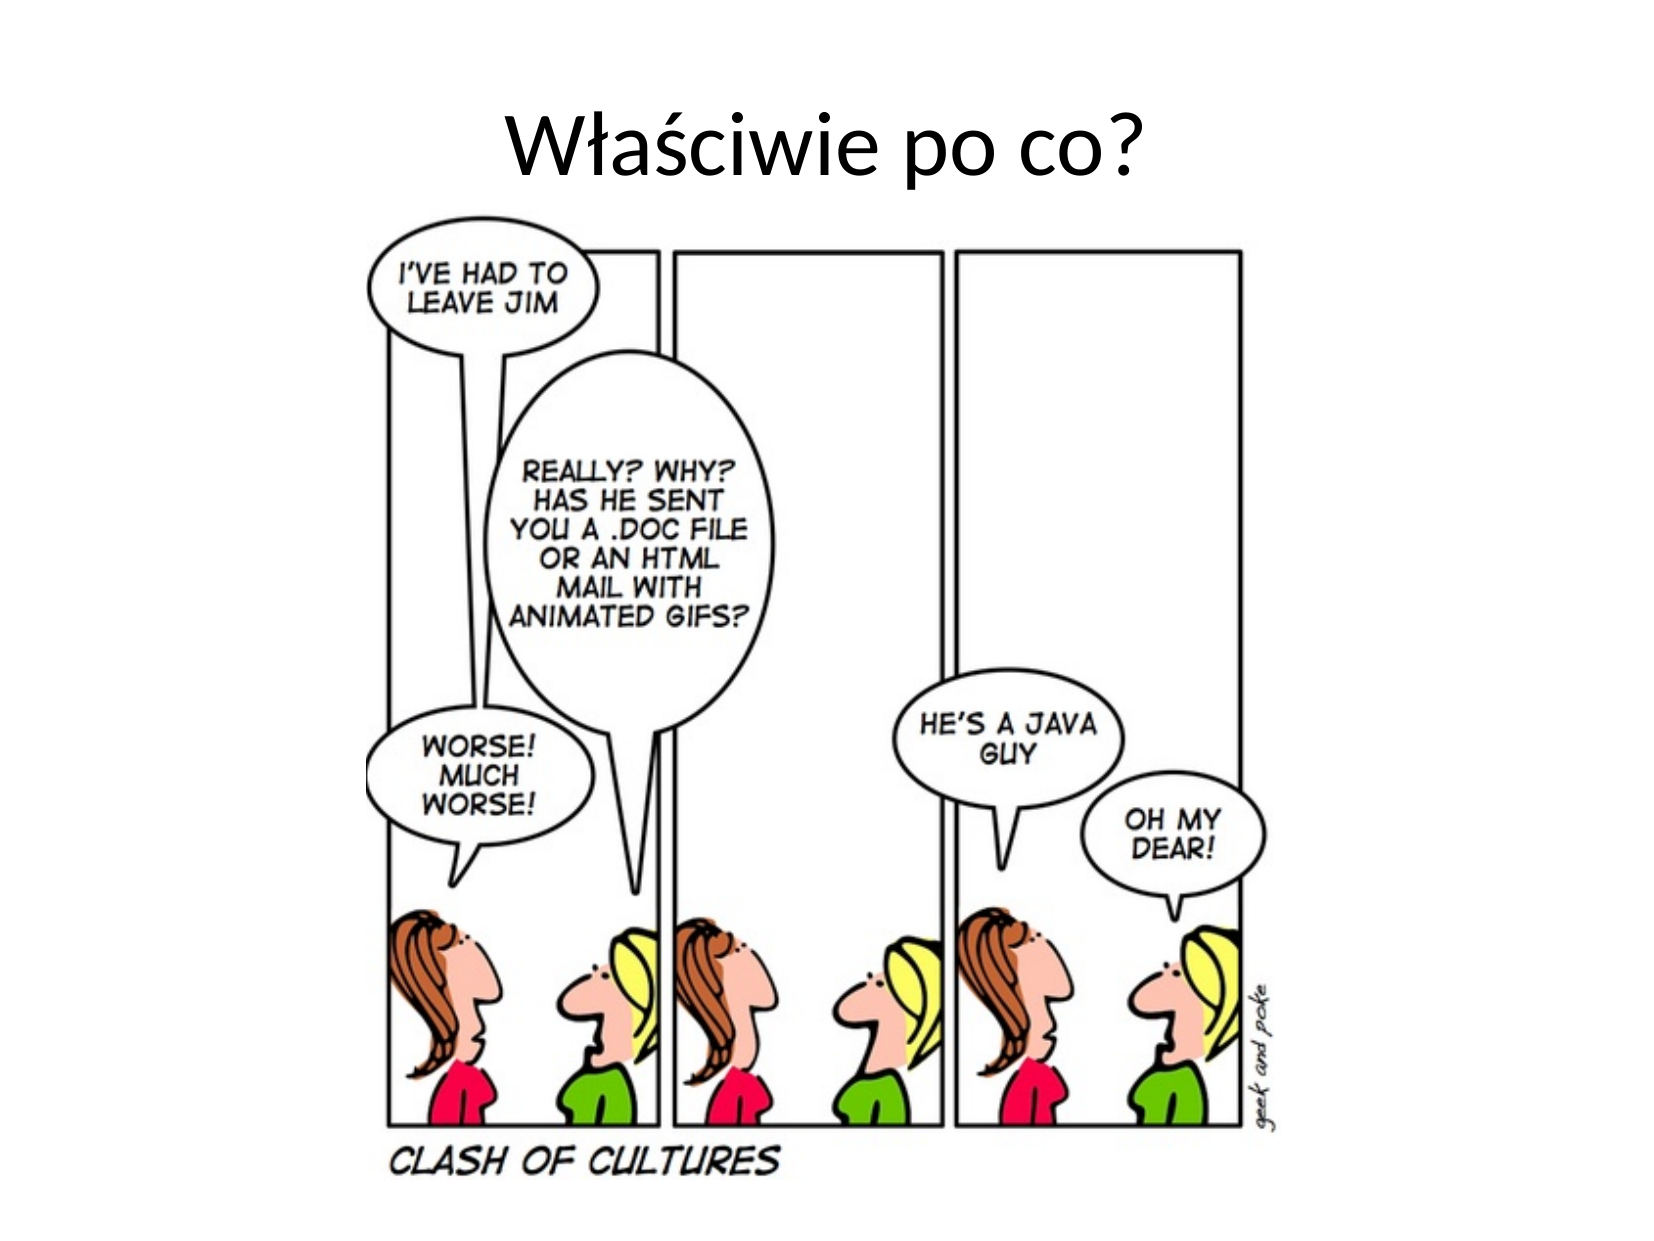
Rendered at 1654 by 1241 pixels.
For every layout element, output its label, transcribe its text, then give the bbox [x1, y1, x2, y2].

picture [366, 209, 1282, 1180]
title Właściwie po co? [82, 49, 1571, 257]
